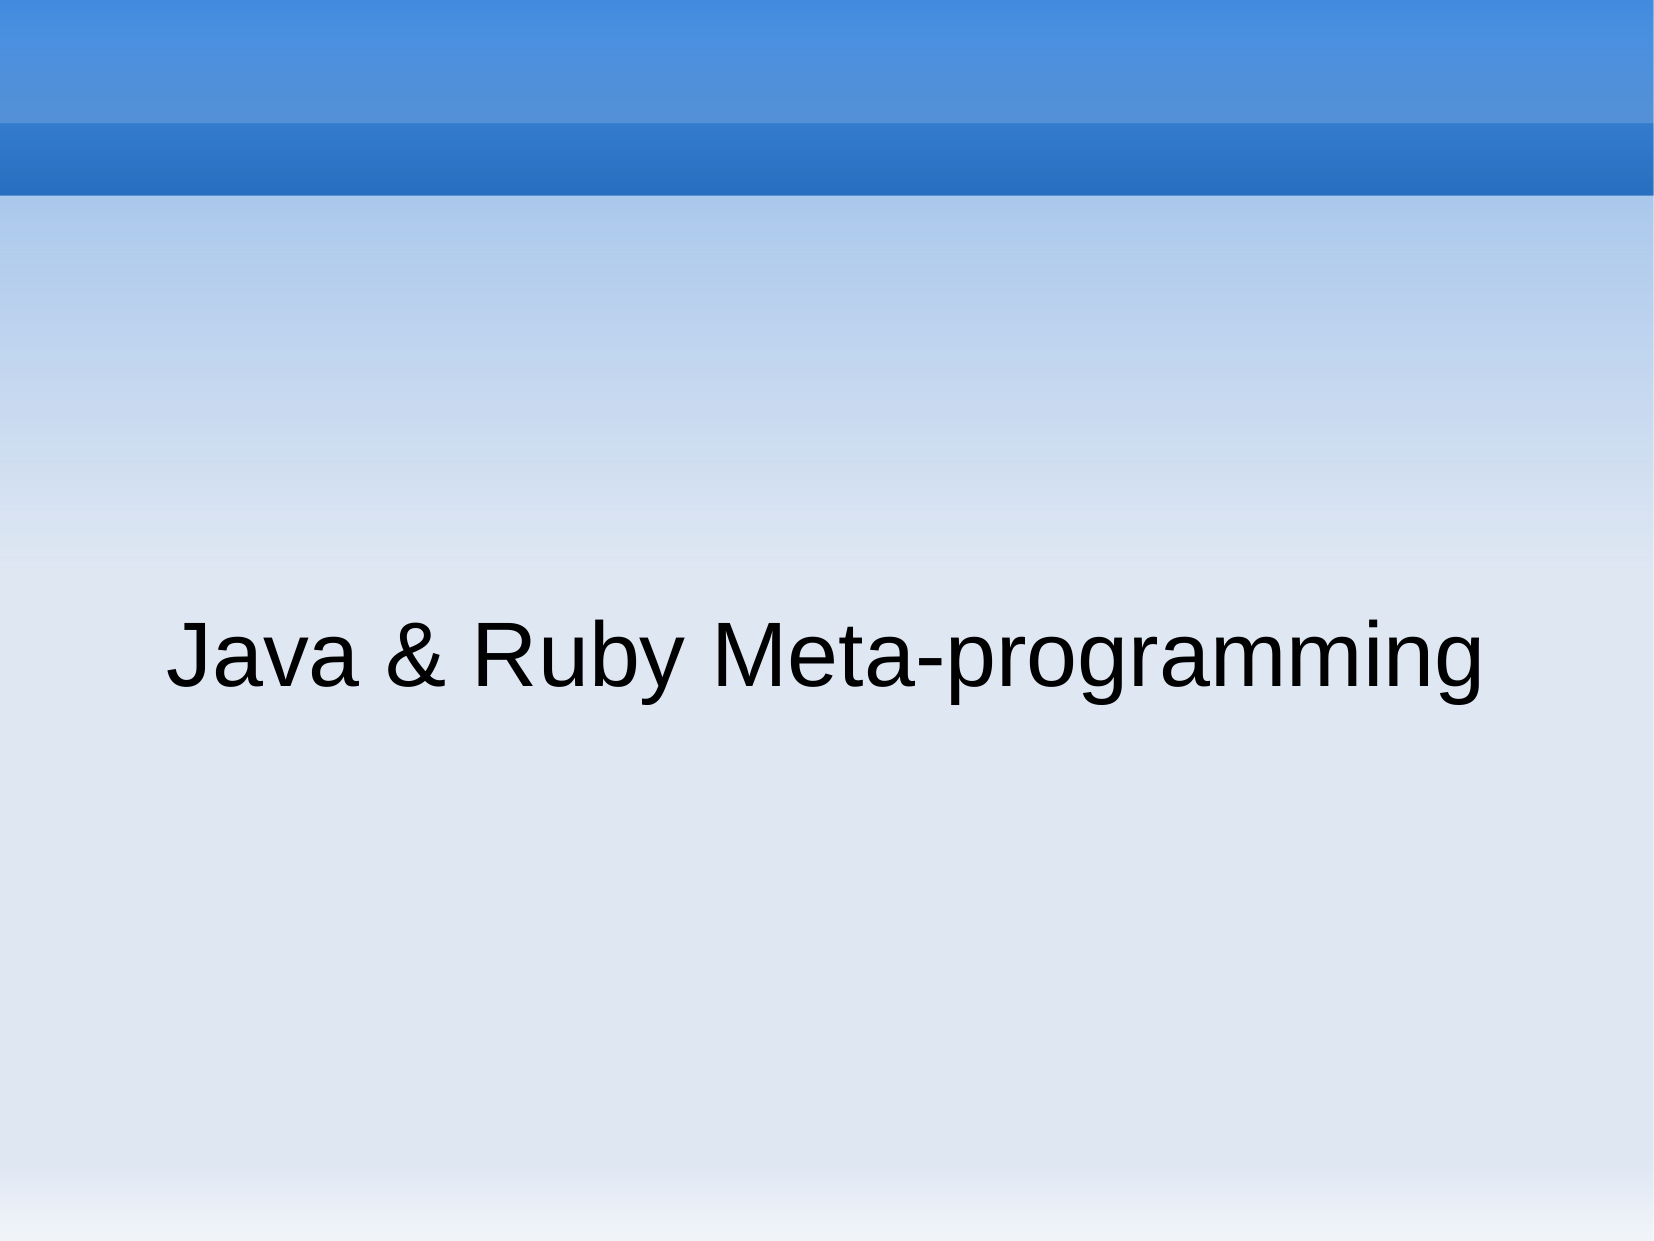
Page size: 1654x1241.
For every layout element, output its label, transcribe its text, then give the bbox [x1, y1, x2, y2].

list Java & Ruby Meta-programming [82, 290, 1571, 1109]
picture [0, 0, 1654, 1241]
